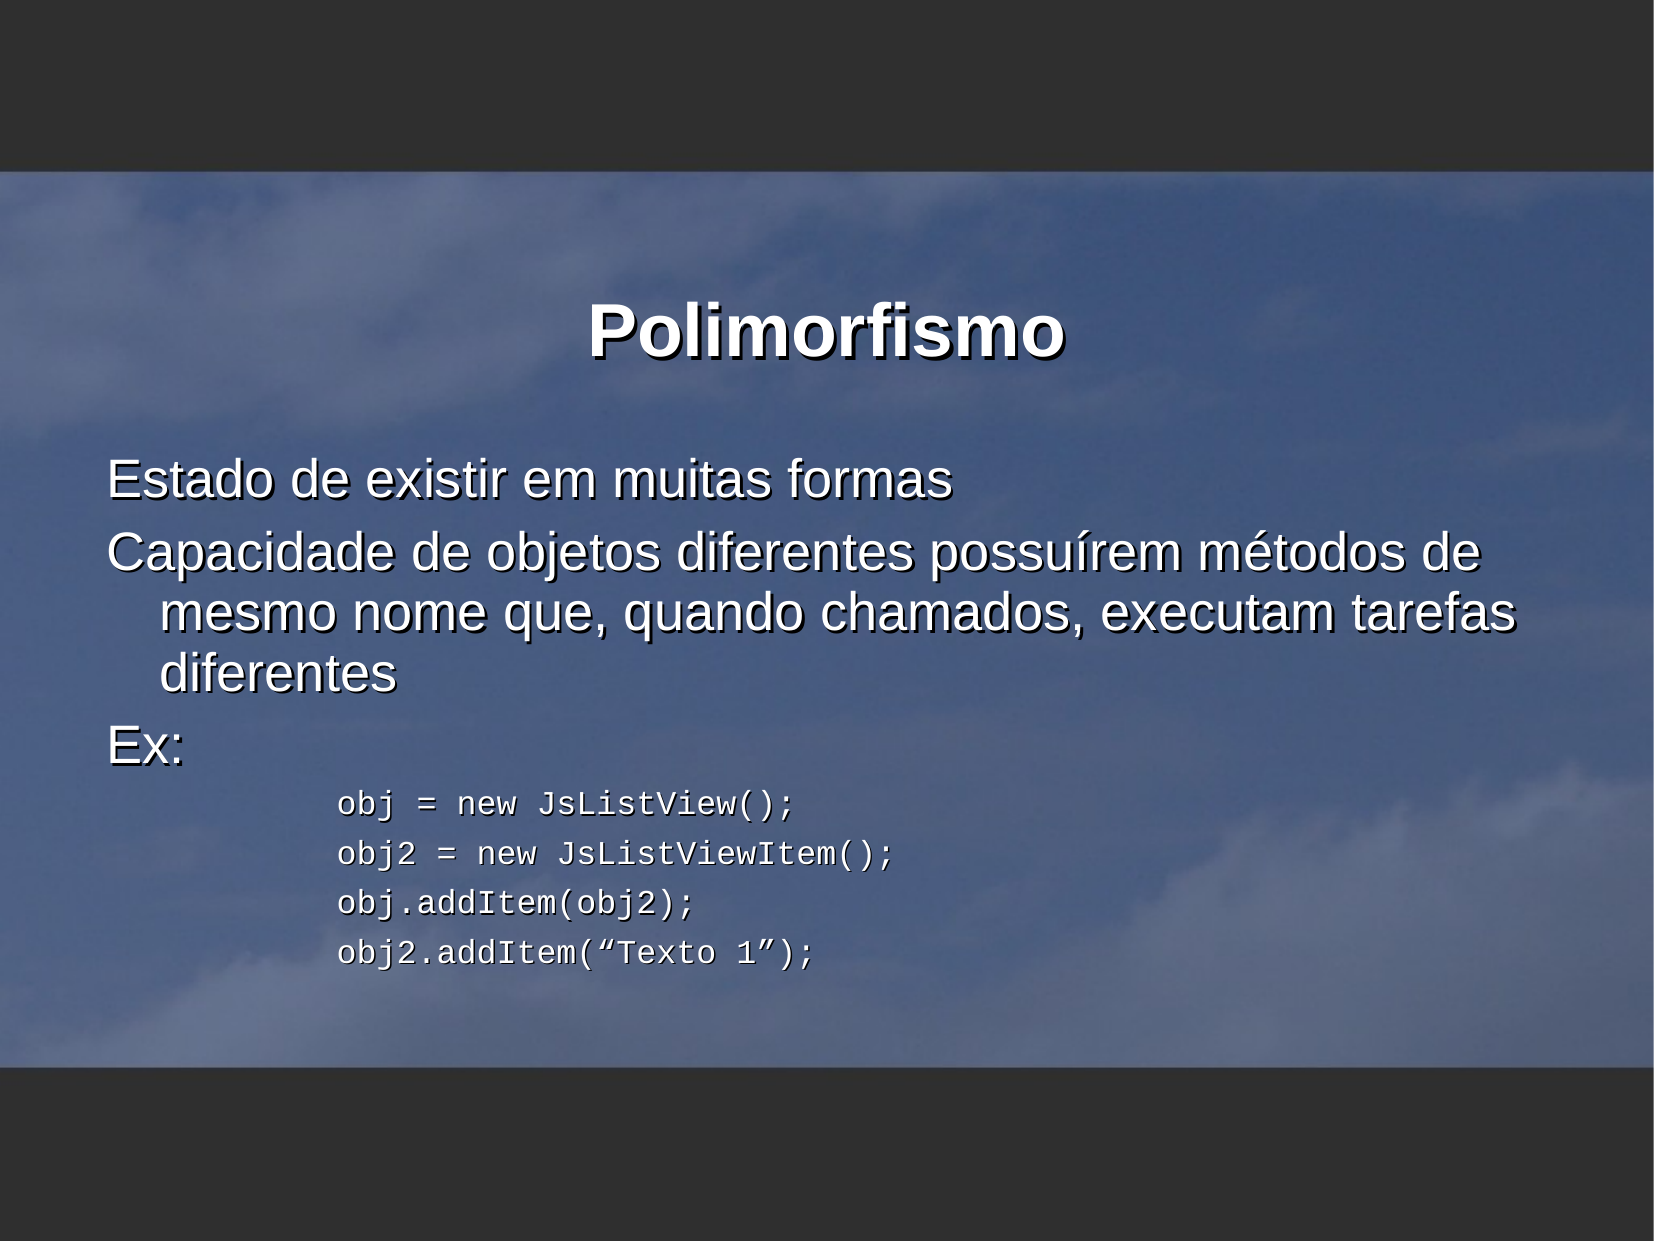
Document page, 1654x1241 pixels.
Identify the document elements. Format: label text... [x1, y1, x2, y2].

picture [0, 0, 1654, 1241]
title Polimorfismo [88, 249, 1565, 412]
list Estado de existir em muitas formas Capacidade de objetos diferentes possuírem métodos de mesmo nome que, quando chamados, executam tarefas diferentes Ex: obj = new JsListView(); obj2 = new JsListViewItem(); obj.addItem(obj2); obj2.addItem(“Texto 1”); [88, 448, 1565, 966]
